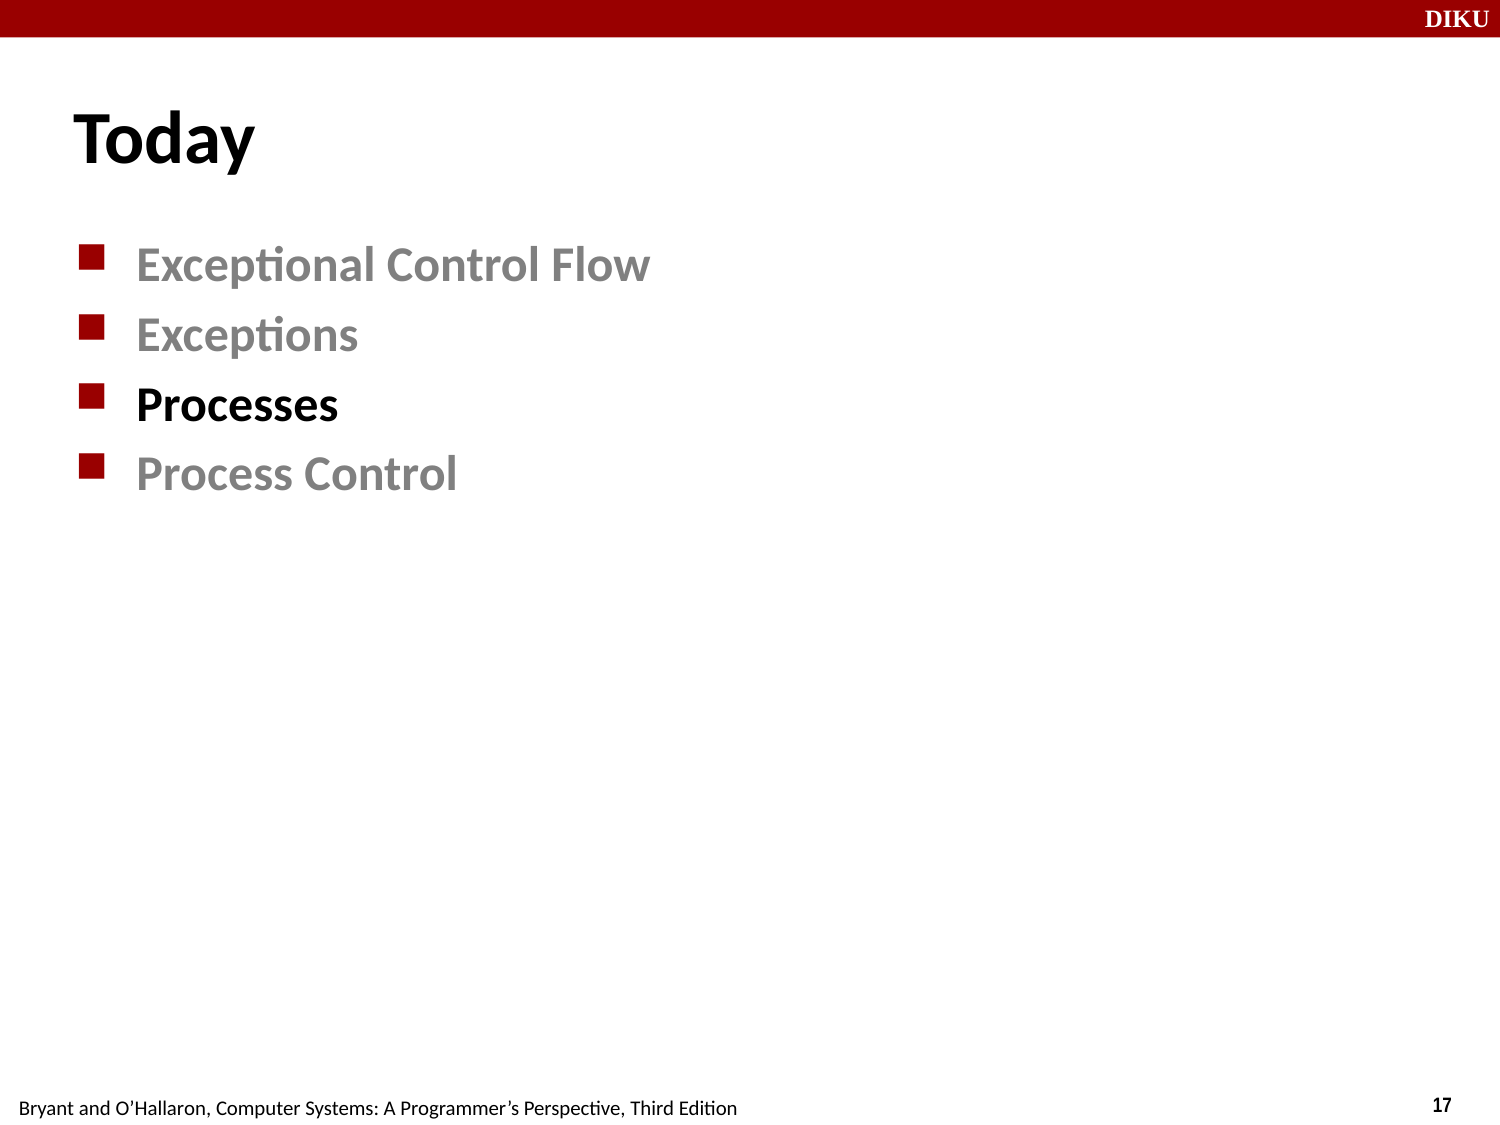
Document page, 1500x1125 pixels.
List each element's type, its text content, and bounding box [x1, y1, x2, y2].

title Today [58, 71, 1304, 197]
list Exceptional Control Flow Exceptions Processes Process Control [65, 223, 1361, 1040]
